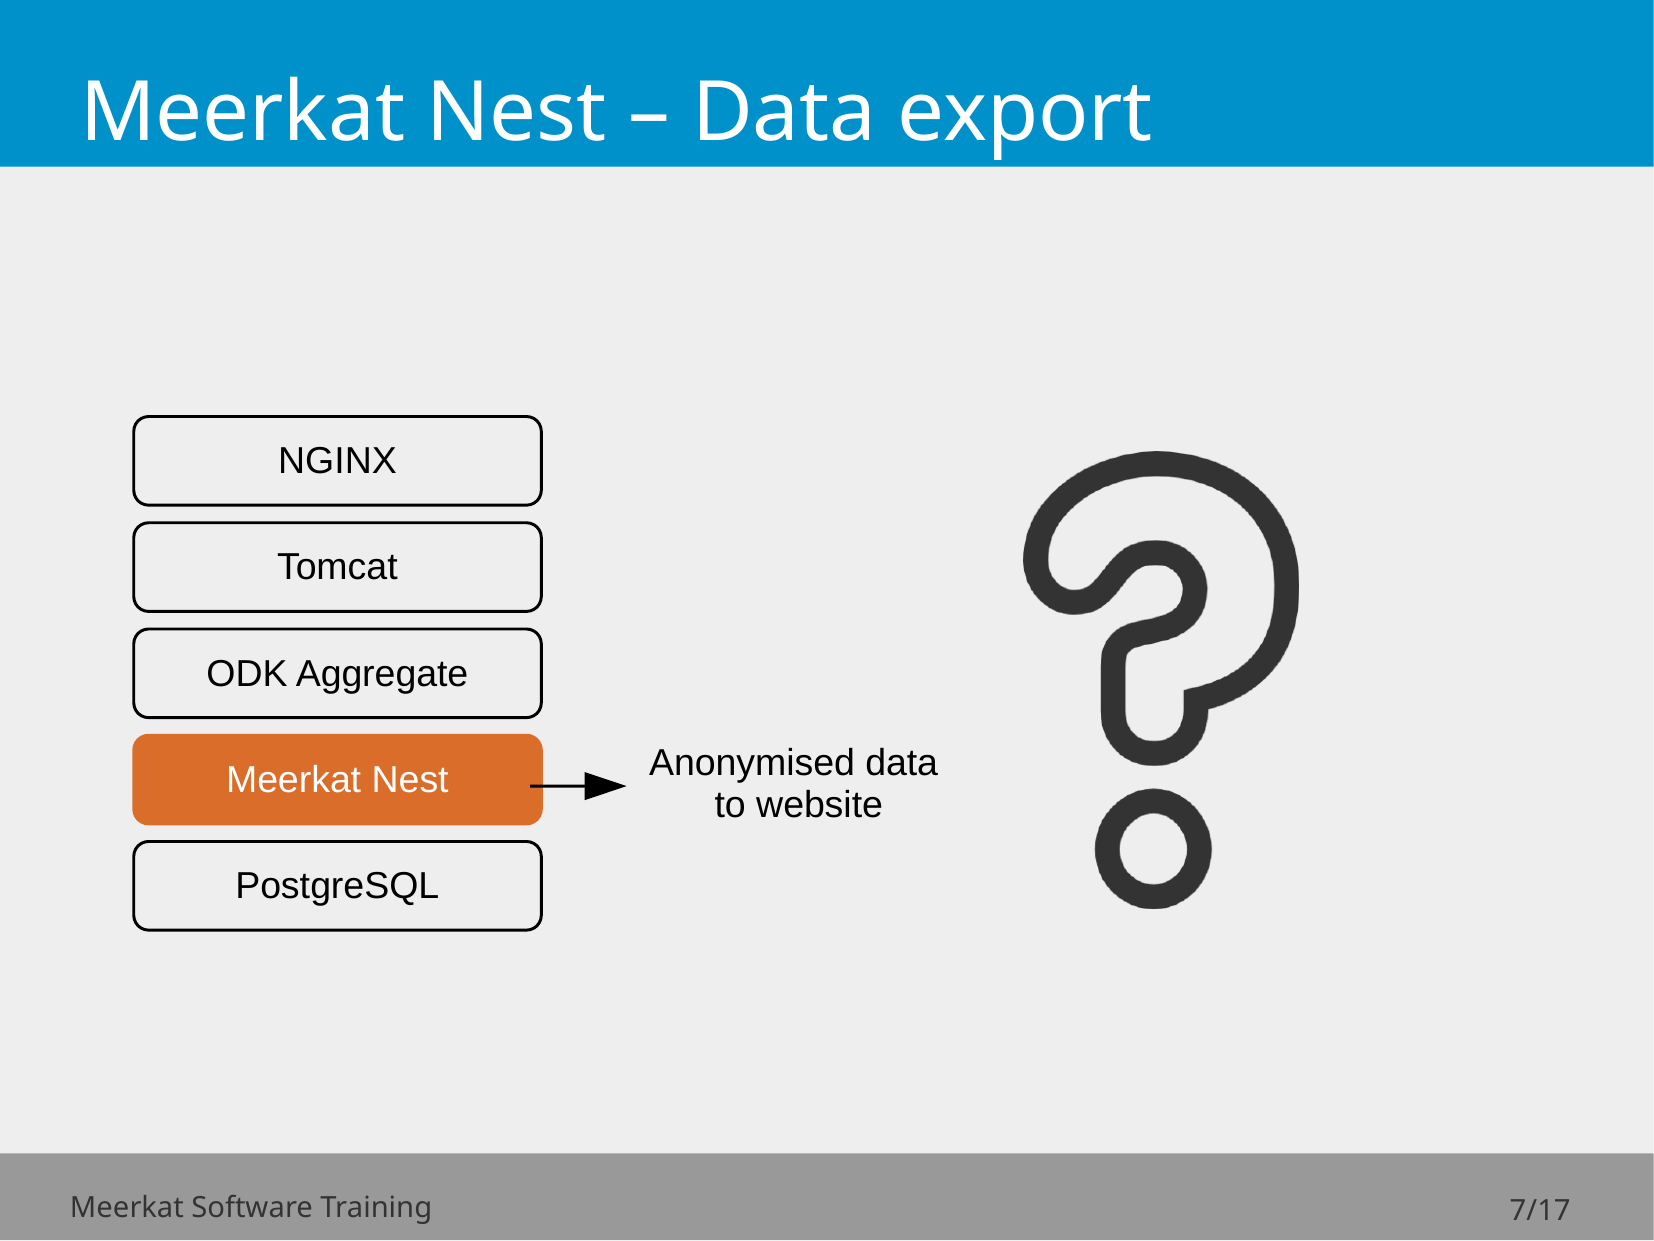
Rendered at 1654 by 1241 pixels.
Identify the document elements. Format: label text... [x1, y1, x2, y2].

picture [1023, 451, 1299, 910]
text_box Meerkat Nest – Data export [65, 43, 1278, 226]
text_box Tomcat [133, 522, 542, 612]
text_box Meerkat Nest [133, 735, 542, 824]
text_box Anonymised data to website [618, 733, 980, 833]
text_box PostgreSQL [133, 841, 542, 931]
text_box ODK Aggregate [133, 628, 542, 718]
text_box NGINX [133, 416, 542, 506]
